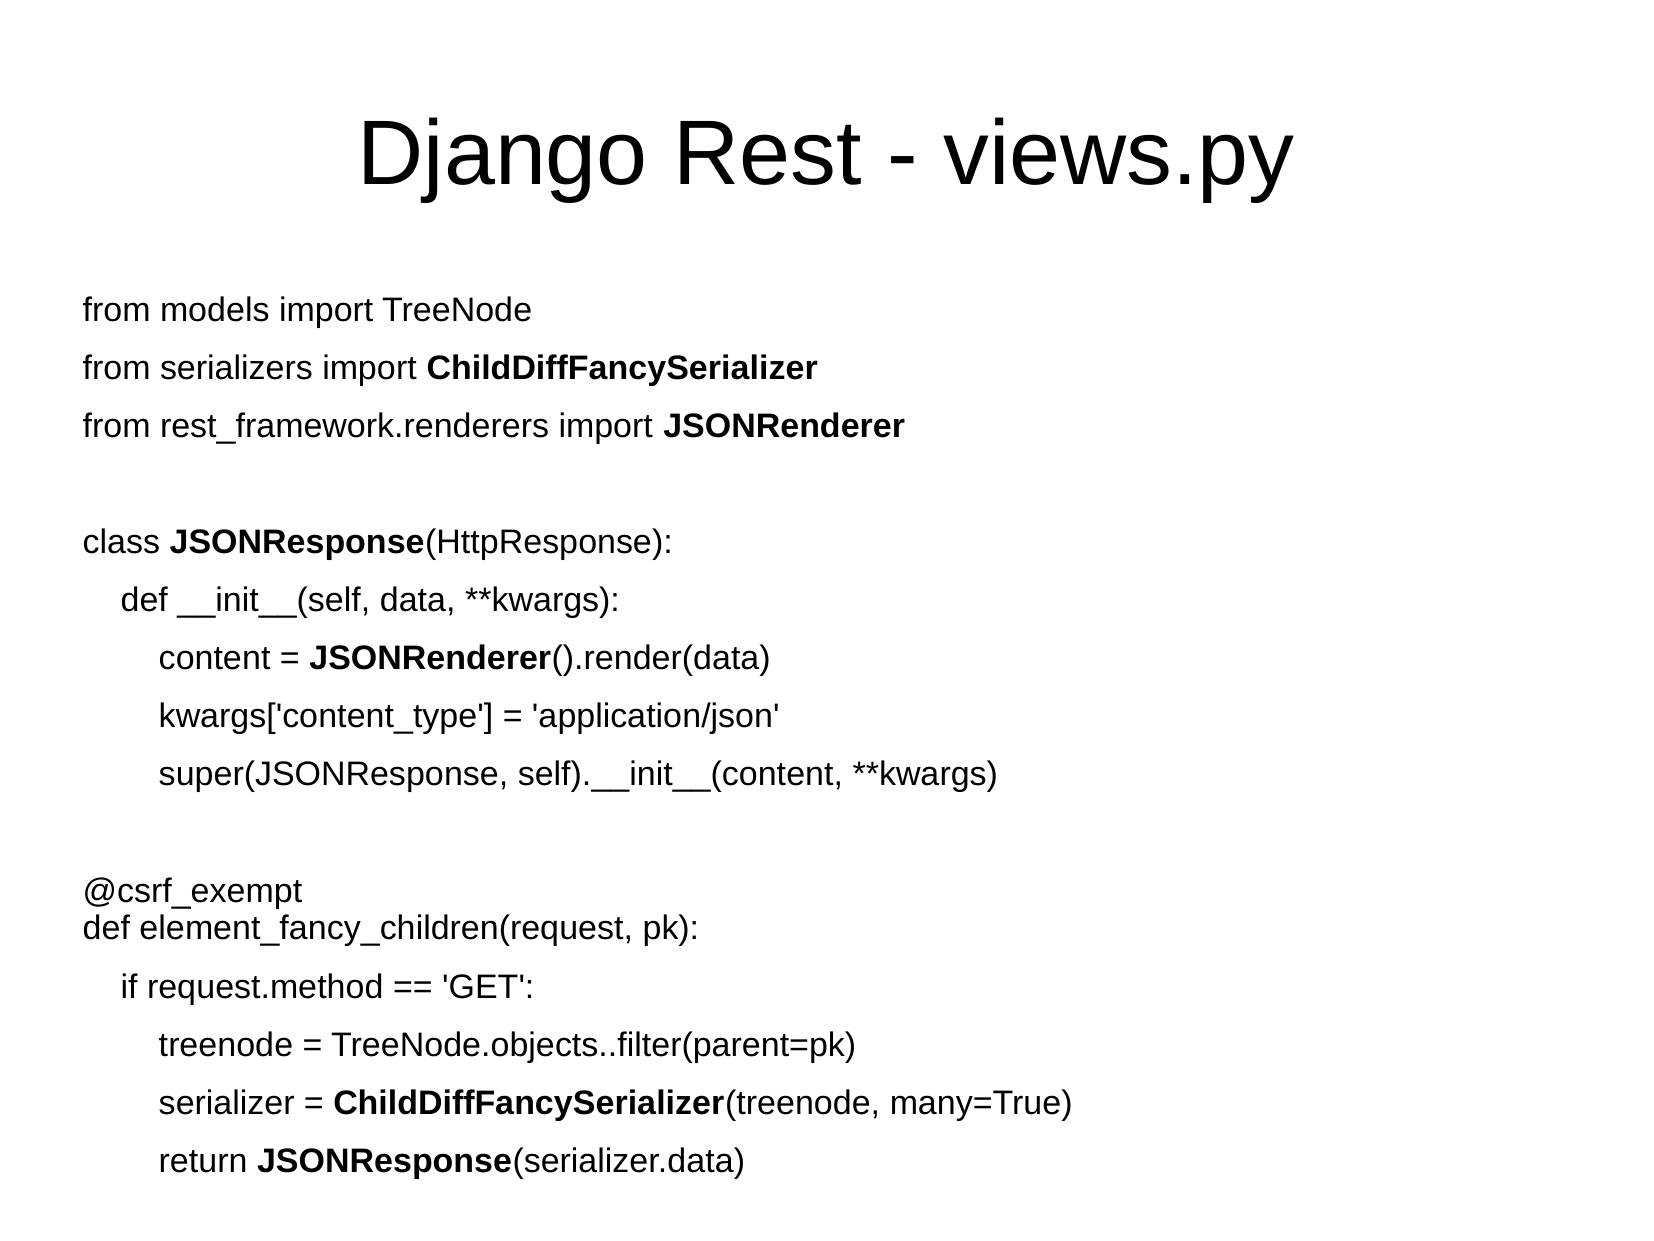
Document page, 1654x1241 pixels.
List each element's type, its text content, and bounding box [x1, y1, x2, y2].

title Django Rest - views.py [82, 49, 1571, 257]
list from models import TreeNode from serializers import ChildDiffFancySerializer from rest_framework.renderers import JSONRenderer class JSONResponse(HttpResponse): def __init__(self, data, **kwargs): content = JSONRenderer().render(data) kwargs['content_type'] = 'application/json' super(JSONResponse, self).__init__(content, **kwargs) @csrf_exempt def element_fancy_children(request, pk): if request.method == 'GET': treenode = TreeNode.objects..filter(parent=pk) serializer = ChildDiffFancySerializer(treenode, many=True) return JSONResponse(serializer.data) [82, 290, 1571, 1186]
